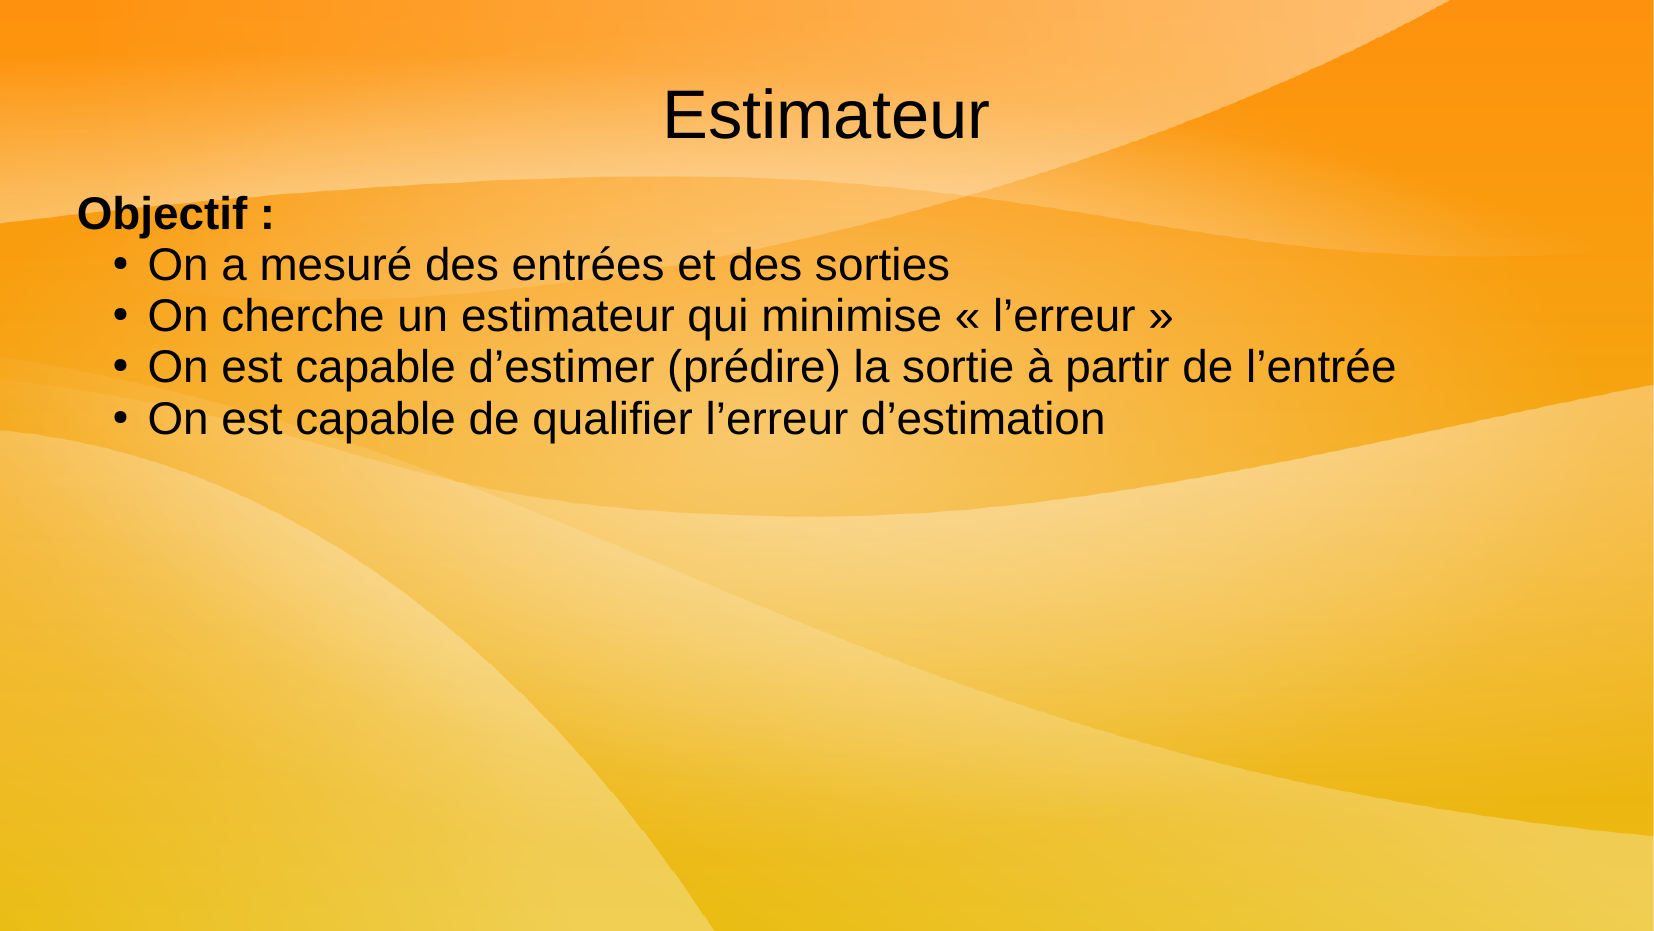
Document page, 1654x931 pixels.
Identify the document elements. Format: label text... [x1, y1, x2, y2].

picture [0, 0, 1654, 931]
subtitle Objectif : On a mesuré des entrées et des sorties On cherche un estimateur qui minimise « l’erreur » On est capable d’estimer (prédire) la sortie à partir de l’entrée On est capable de qualifier l’erreur d’estimation [76, 187, 1565, 867]
title Estimateur [82, 37, 1571, 193]
